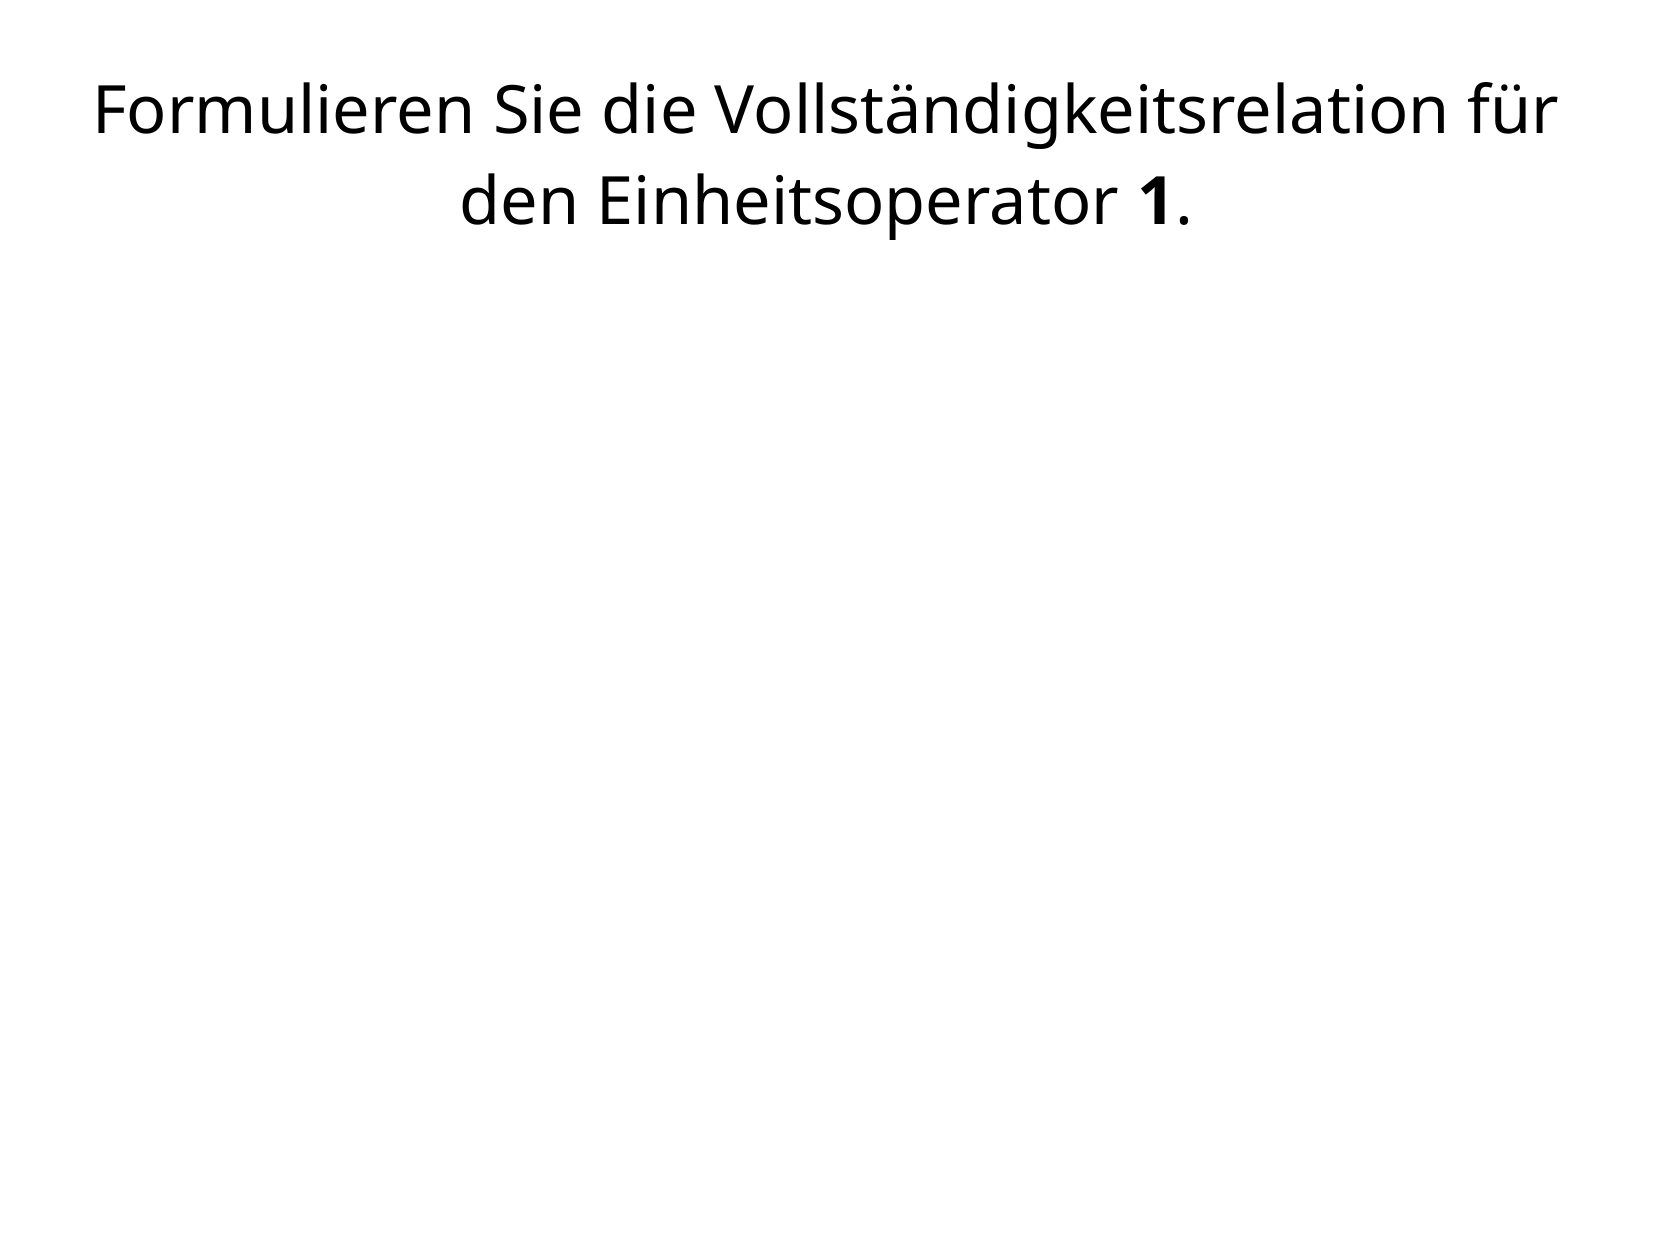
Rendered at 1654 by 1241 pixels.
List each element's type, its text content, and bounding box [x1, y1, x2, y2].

title Formulieren Sie die Vollständigkeitsrelation für den Einheitsoperator 1. [82, 49, 1571, 257]
